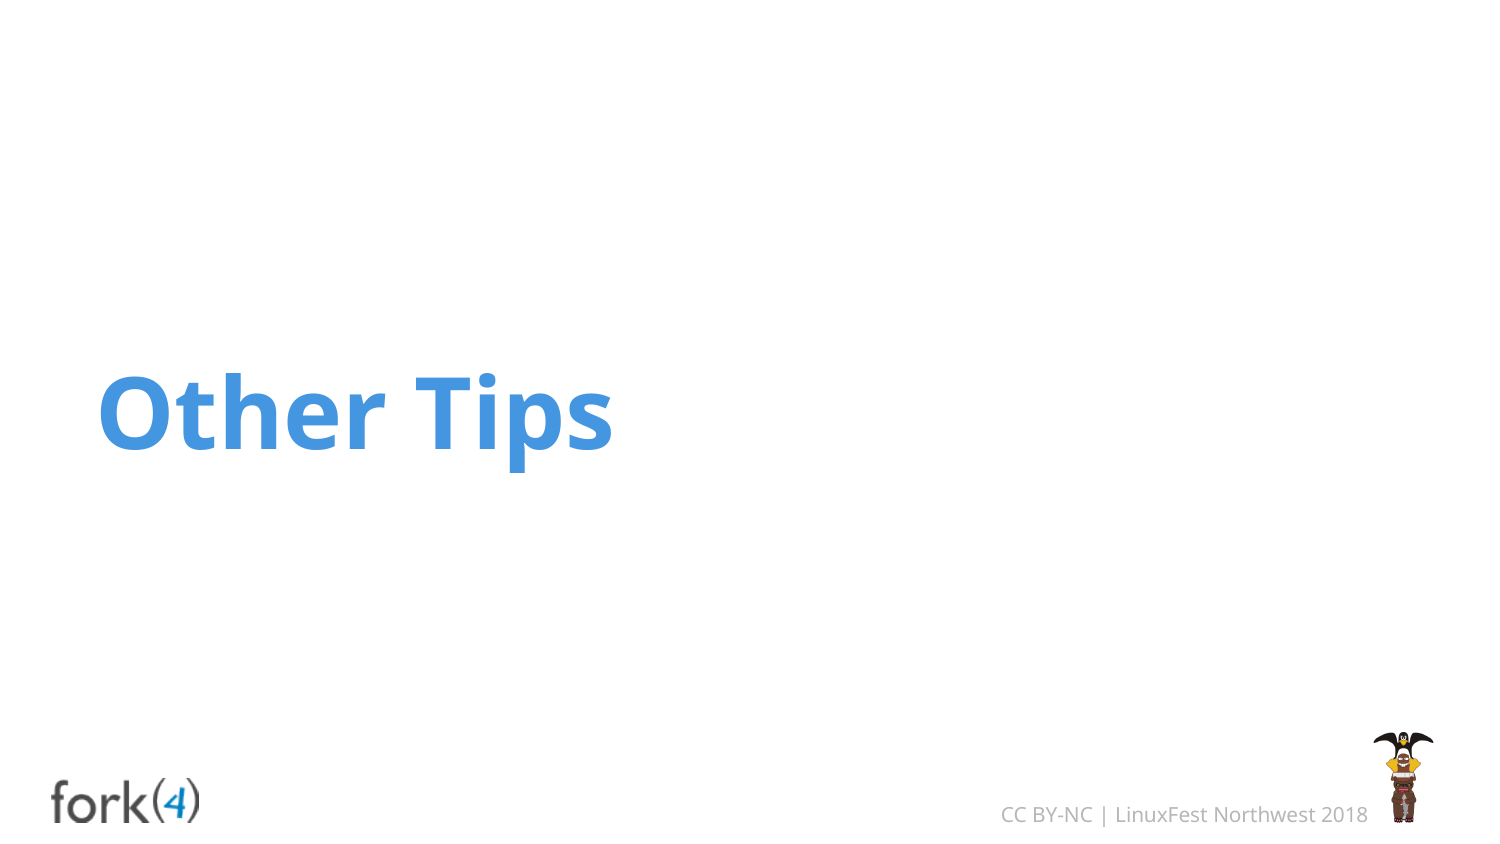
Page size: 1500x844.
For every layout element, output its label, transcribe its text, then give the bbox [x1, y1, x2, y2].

picture [1358, 732, 1449, 823]
title Other Tips [80, 73, 1125, 745]
picture [51, 778, 199, 823]
